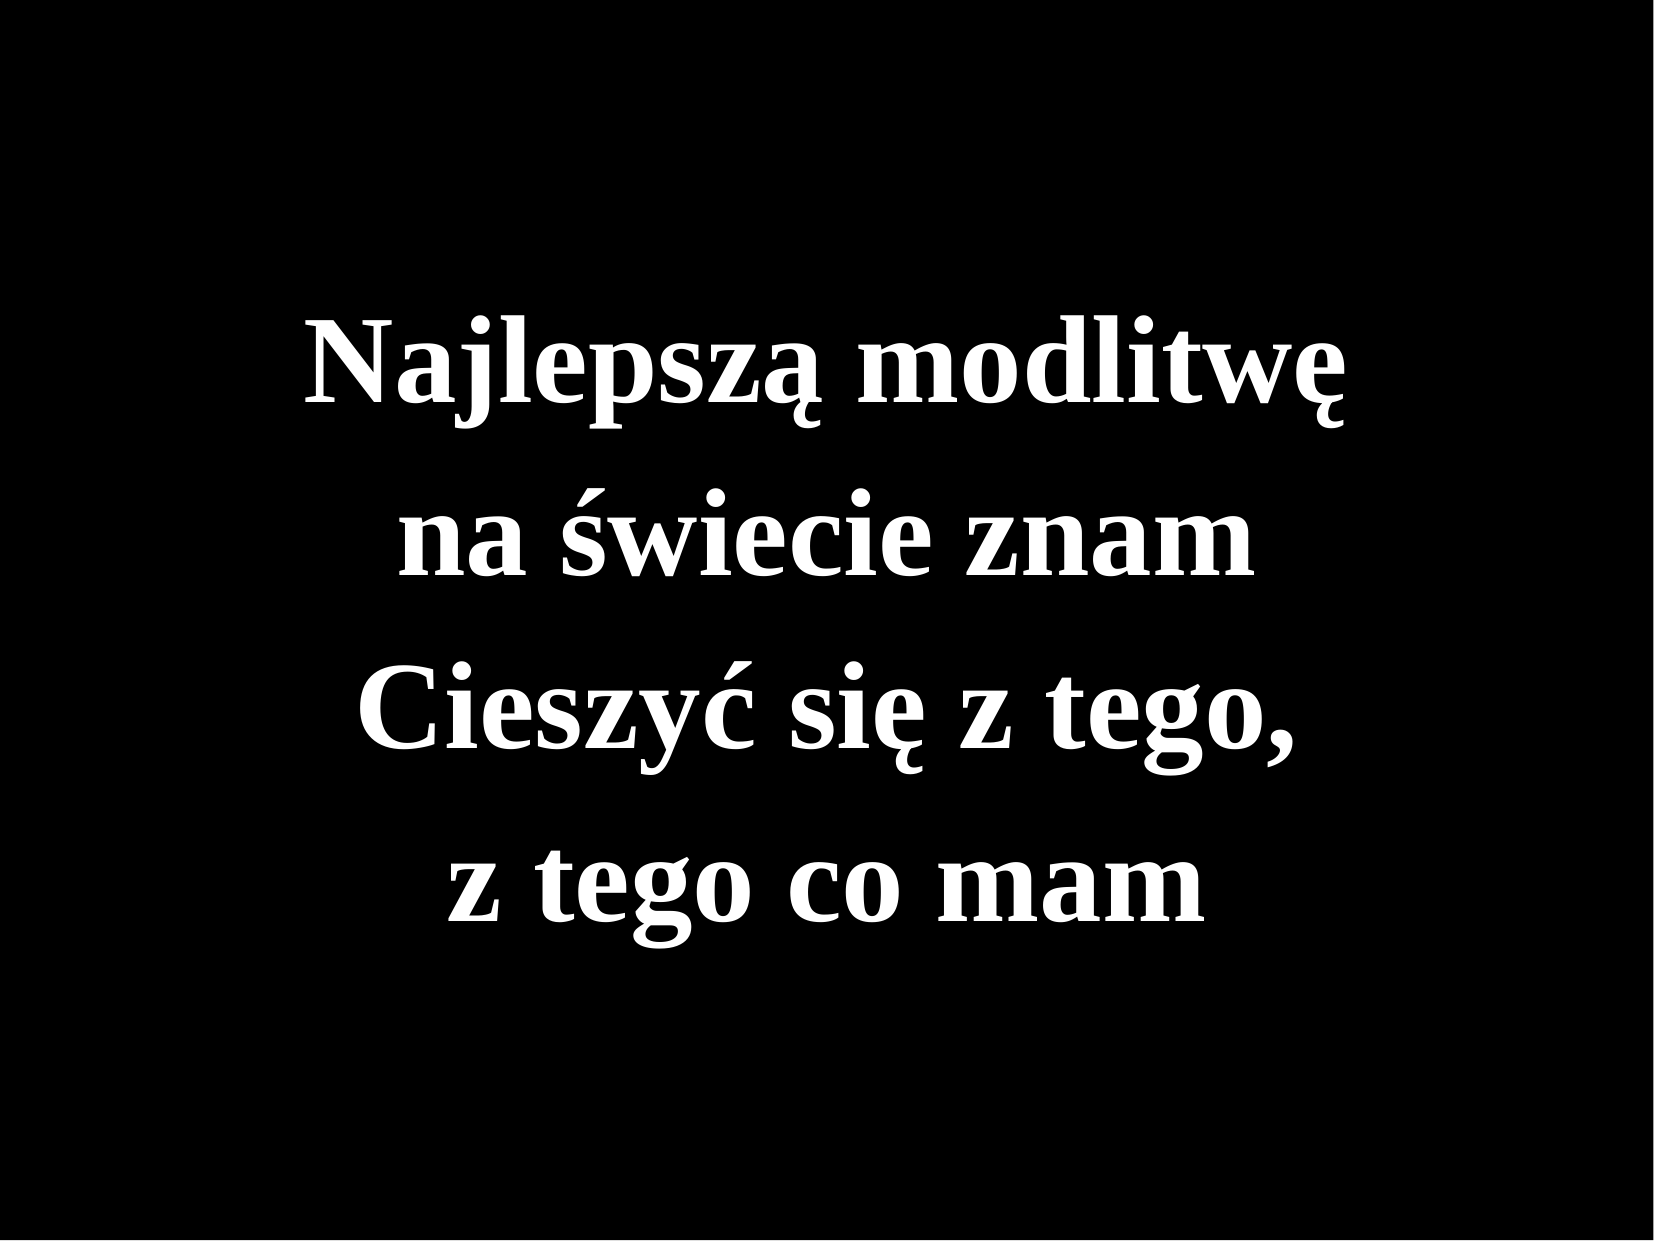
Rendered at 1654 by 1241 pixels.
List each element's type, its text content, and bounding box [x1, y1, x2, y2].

title Najlepszą modlitwę ppp na świecie znam ppp Cieszyć się z tego, ppp z tego co mam [0, 0, 1654, 1241]
